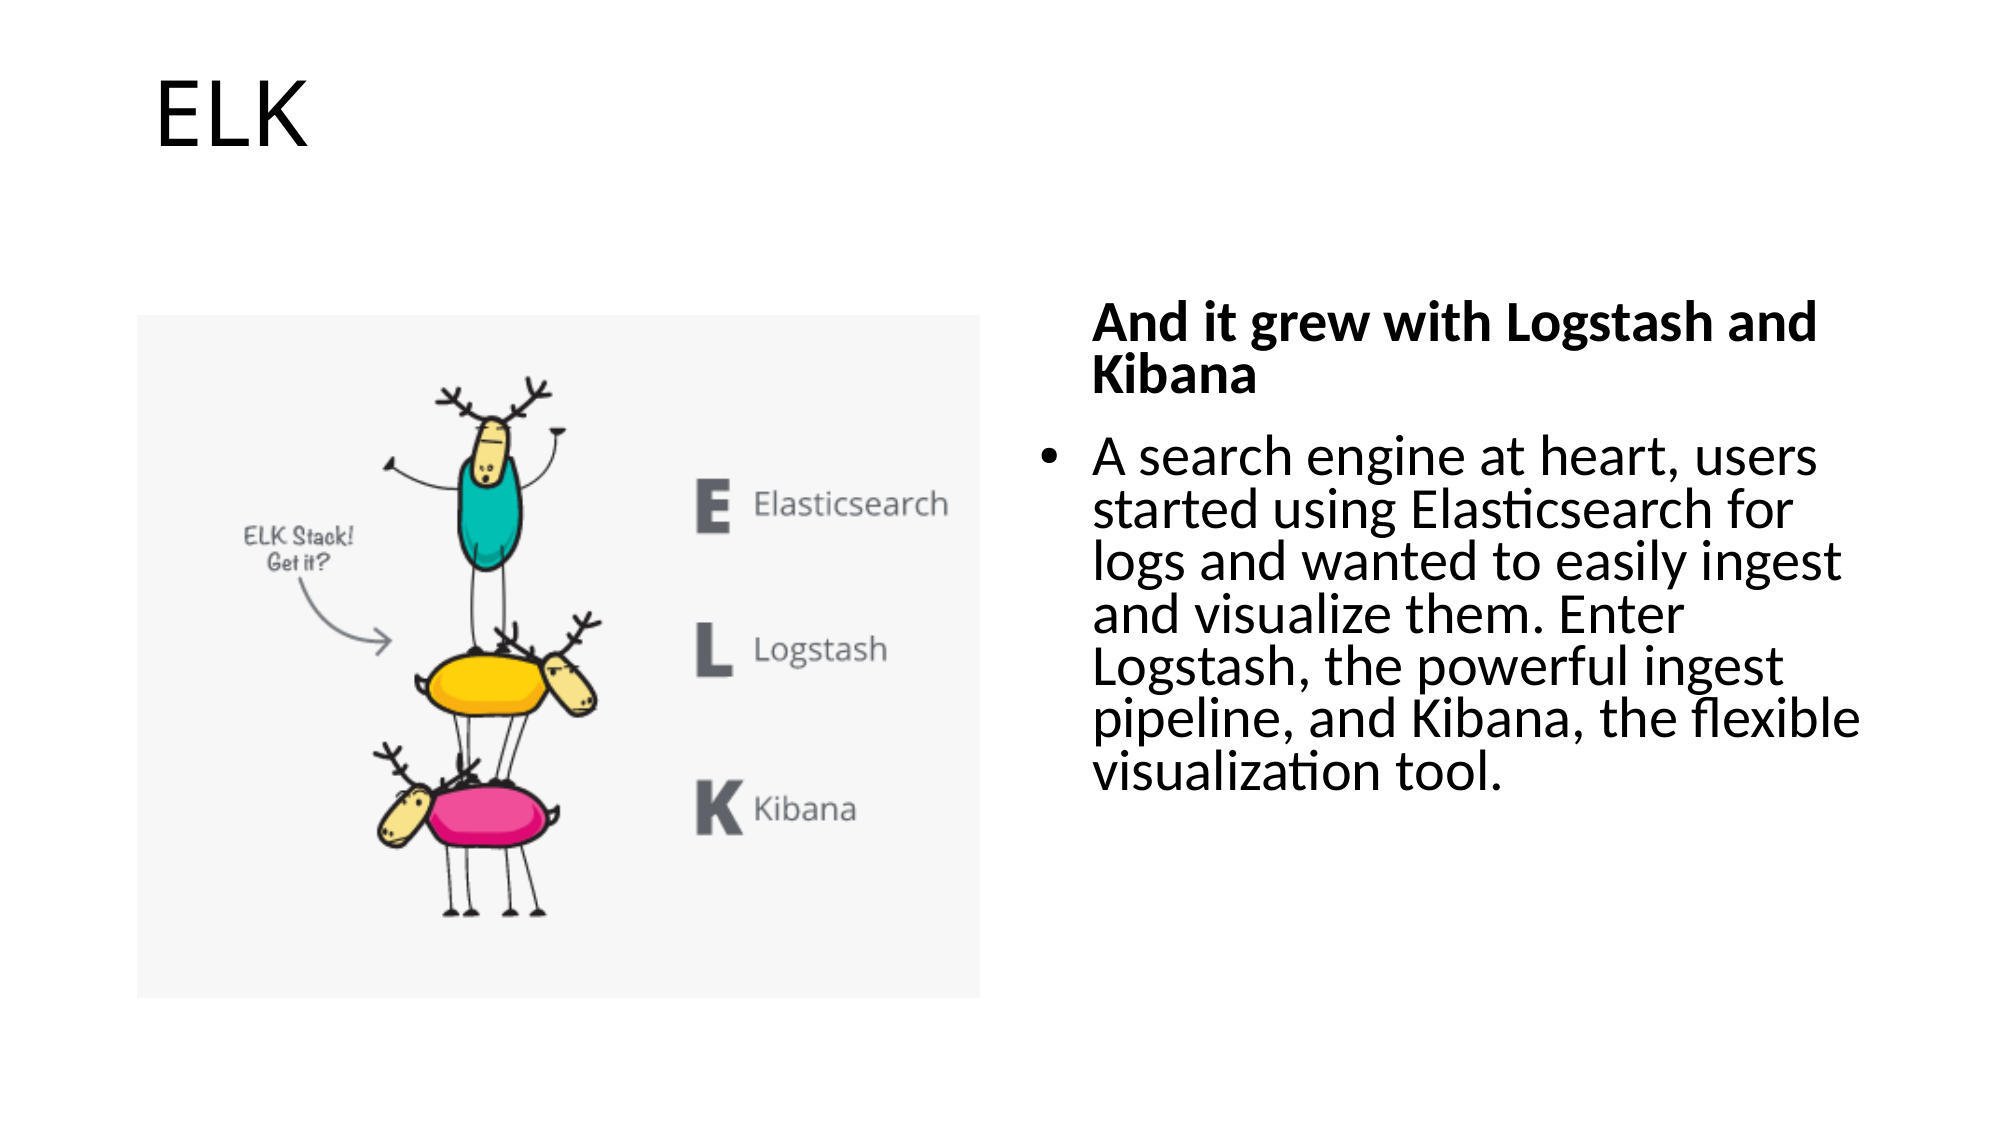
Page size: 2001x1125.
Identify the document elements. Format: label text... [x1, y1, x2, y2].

picture [137, 315, 980, 998]
title ELK [137, 59, 1863, 278]
list And it grew with Logstash and Kibana A search engine at heart, users started using Elasticsearch for logs and wanted to easily ingest and visualize them. Enter Logstash, the powerful ingest pipeline, and Kibana, the flexible visualization tool. [1021, 299, 1864, 1014]
